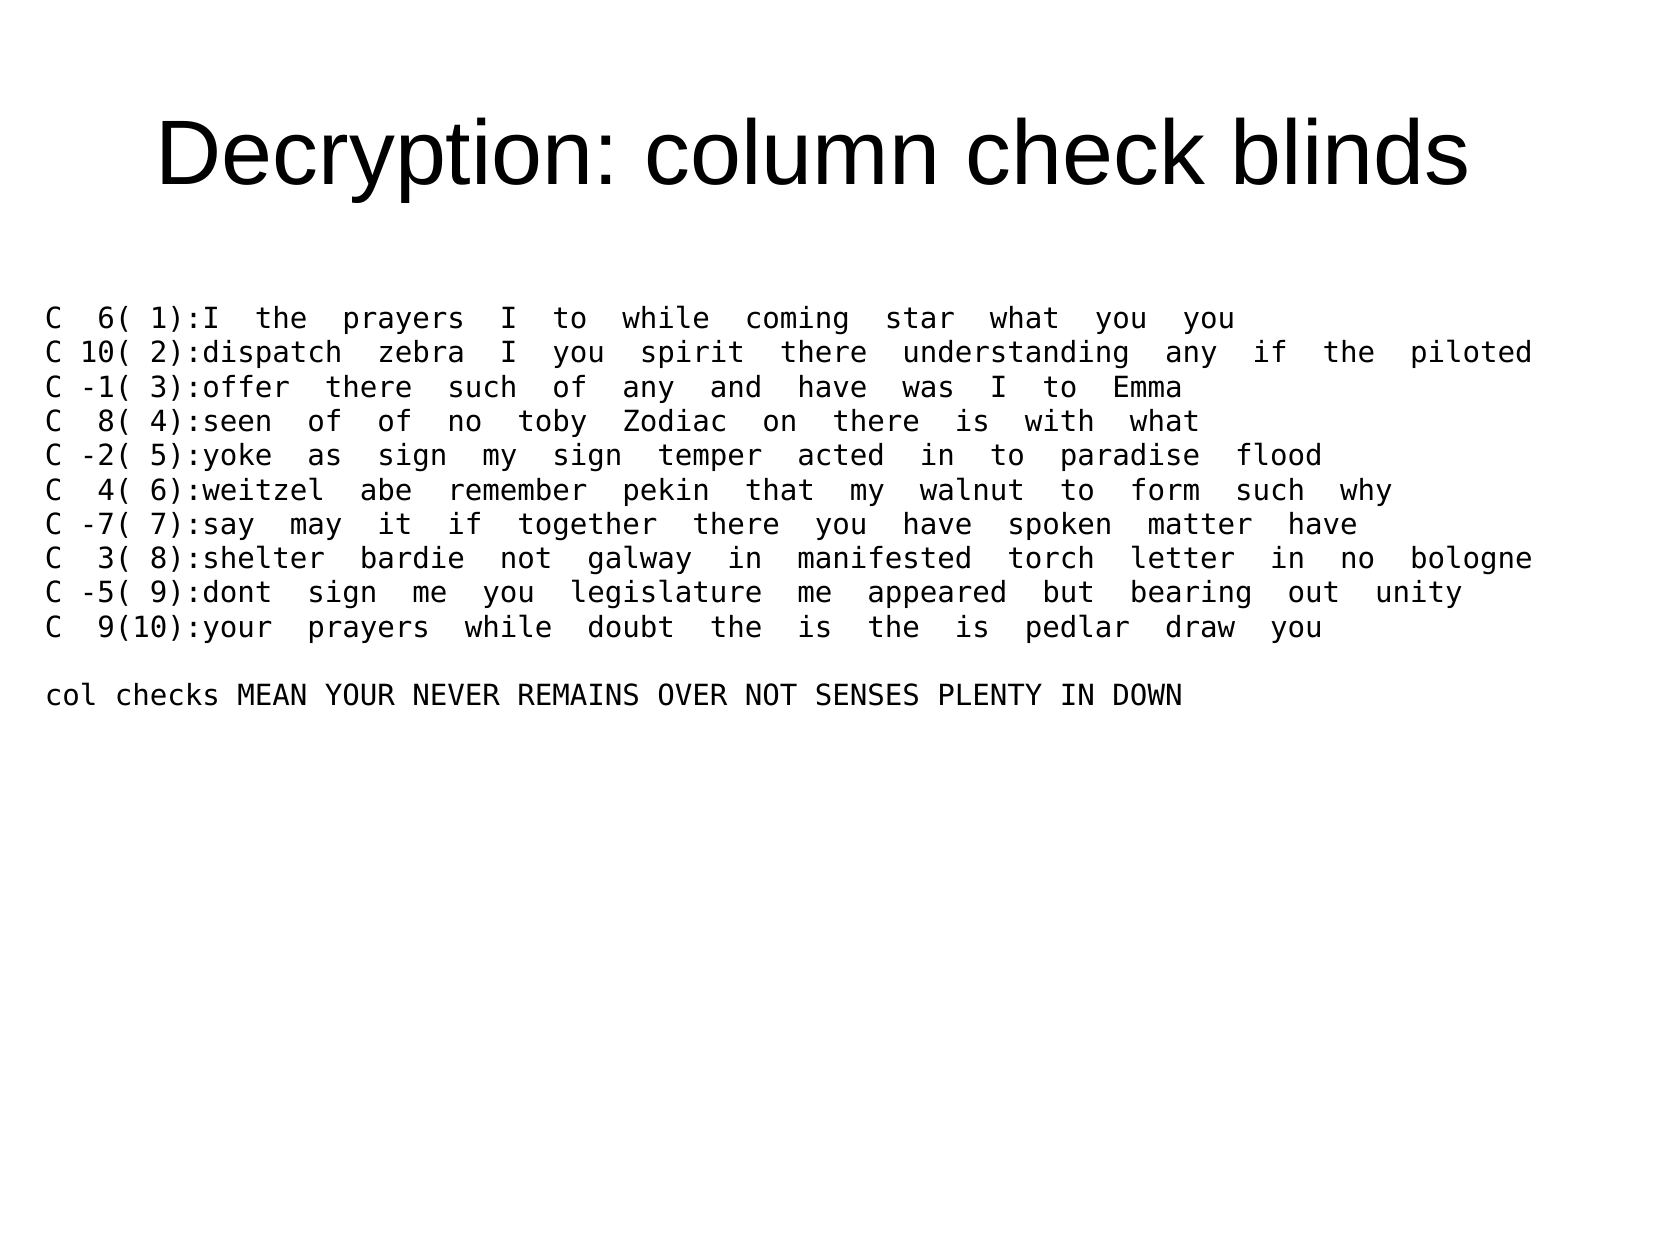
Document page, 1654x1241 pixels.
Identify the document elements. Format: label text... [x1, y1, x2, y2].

text_box C 6( 1):I the prayers I to while coming star what you you C 10( 2):dispatch zebra I you spirit there understanding any if the piloted C -1( 3):offer there such of any and have was I to Emma C 8( 4):seen of of no toby Zodiac on there is with what C -2( 5):yoke as sign my sign temper acted in to paradise flood C 4( 6):weitzel abe remember pekin that my walnut to form such why C -7( 7):say may it if together there you have spoken matter have C 3( 8):shelter bardie not galway in manifested torch letter in no bologne C -5( 9):dont sign me you legislature me appeared but bearing out unity C 9(10):your prayers while doubt the is the is pedlar draw you col checks MEAN YOUR NEVER REMAINS OVER NOT SENSES PLENTY IN DOWN [30, 225, 1654, 755]
title Decryption: column check blinds [82, 49, 1571, 225]
